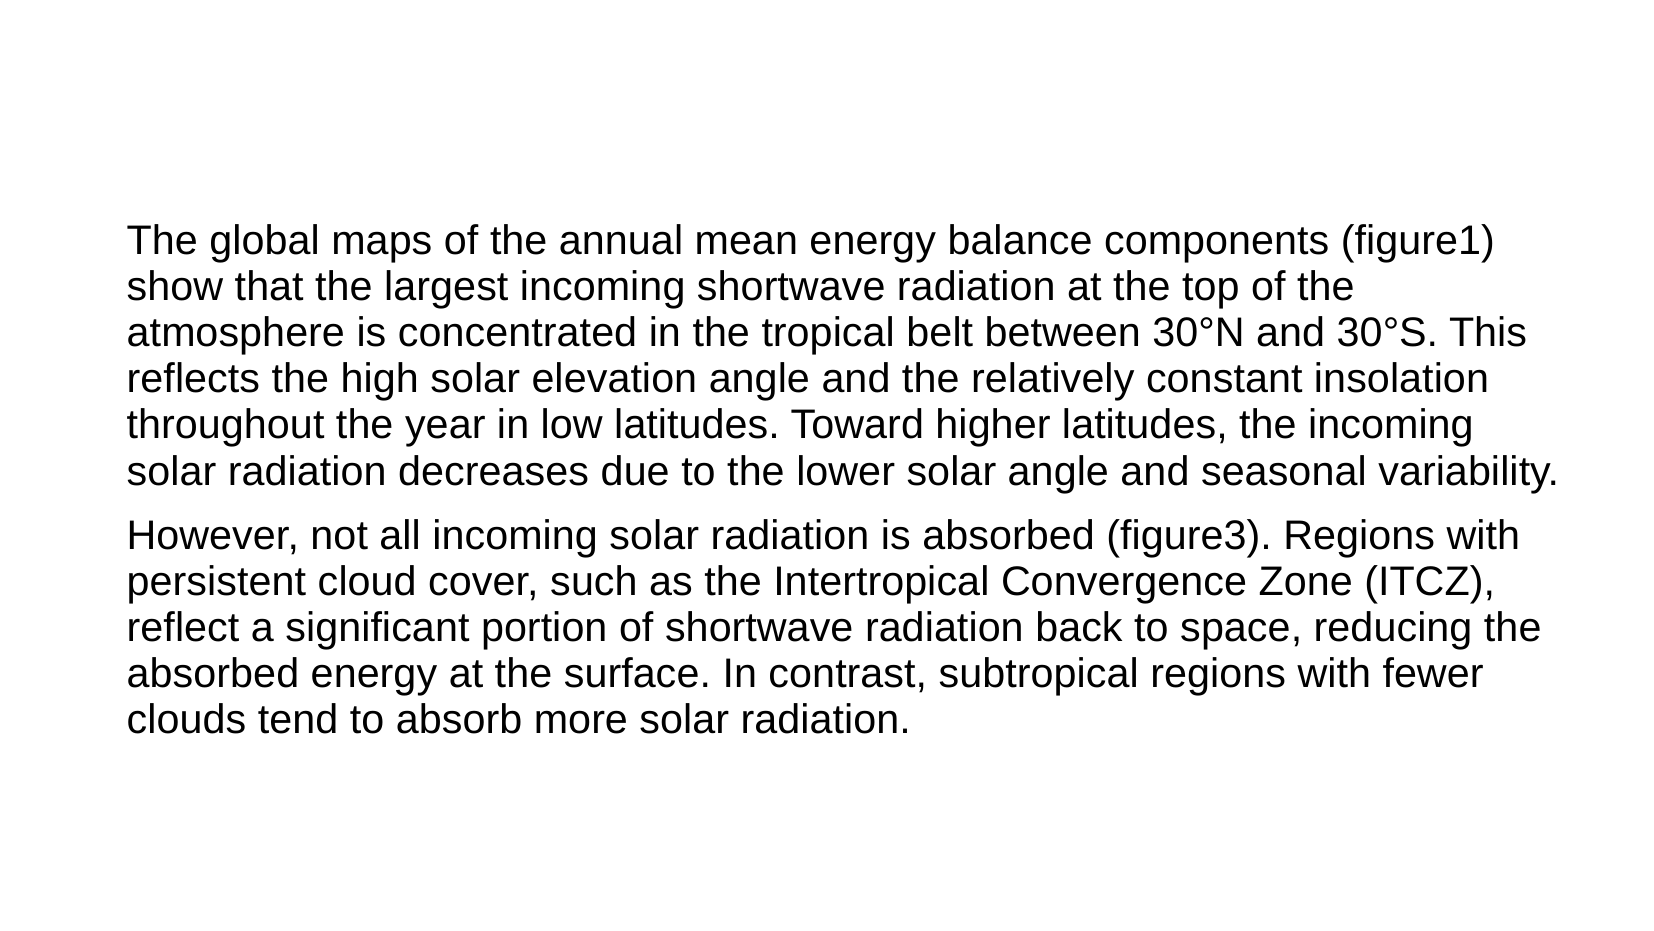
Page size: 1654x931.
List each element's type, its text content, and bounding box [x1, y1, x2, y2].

list The global maps of the annual mean energy balance components (figure1) show that the largest incoming shortwave radiation at the top of the atmosphere is concentrated in the tropical belt between 30°N and 30°S. This reflects the high solar elevation angle and the relatively constant insolation throughout the year in low latitudes. Toward higher latitudes, the incoming solar radiation decreases due to the lower solar angle and seasonal variability. However, not all incoming solar radiation is absorbed (figure3). Regions with persistent cloud cover, such as the Intertropical Convergence Zone (ITCZ), reflect a significant portion of shortwave radiation back to space, reducing the absorbed energy at the surface. In contrast, subtropical regions with fewer clouds tend to absorb more solar radiation. [82, 217, 1571, 758]
